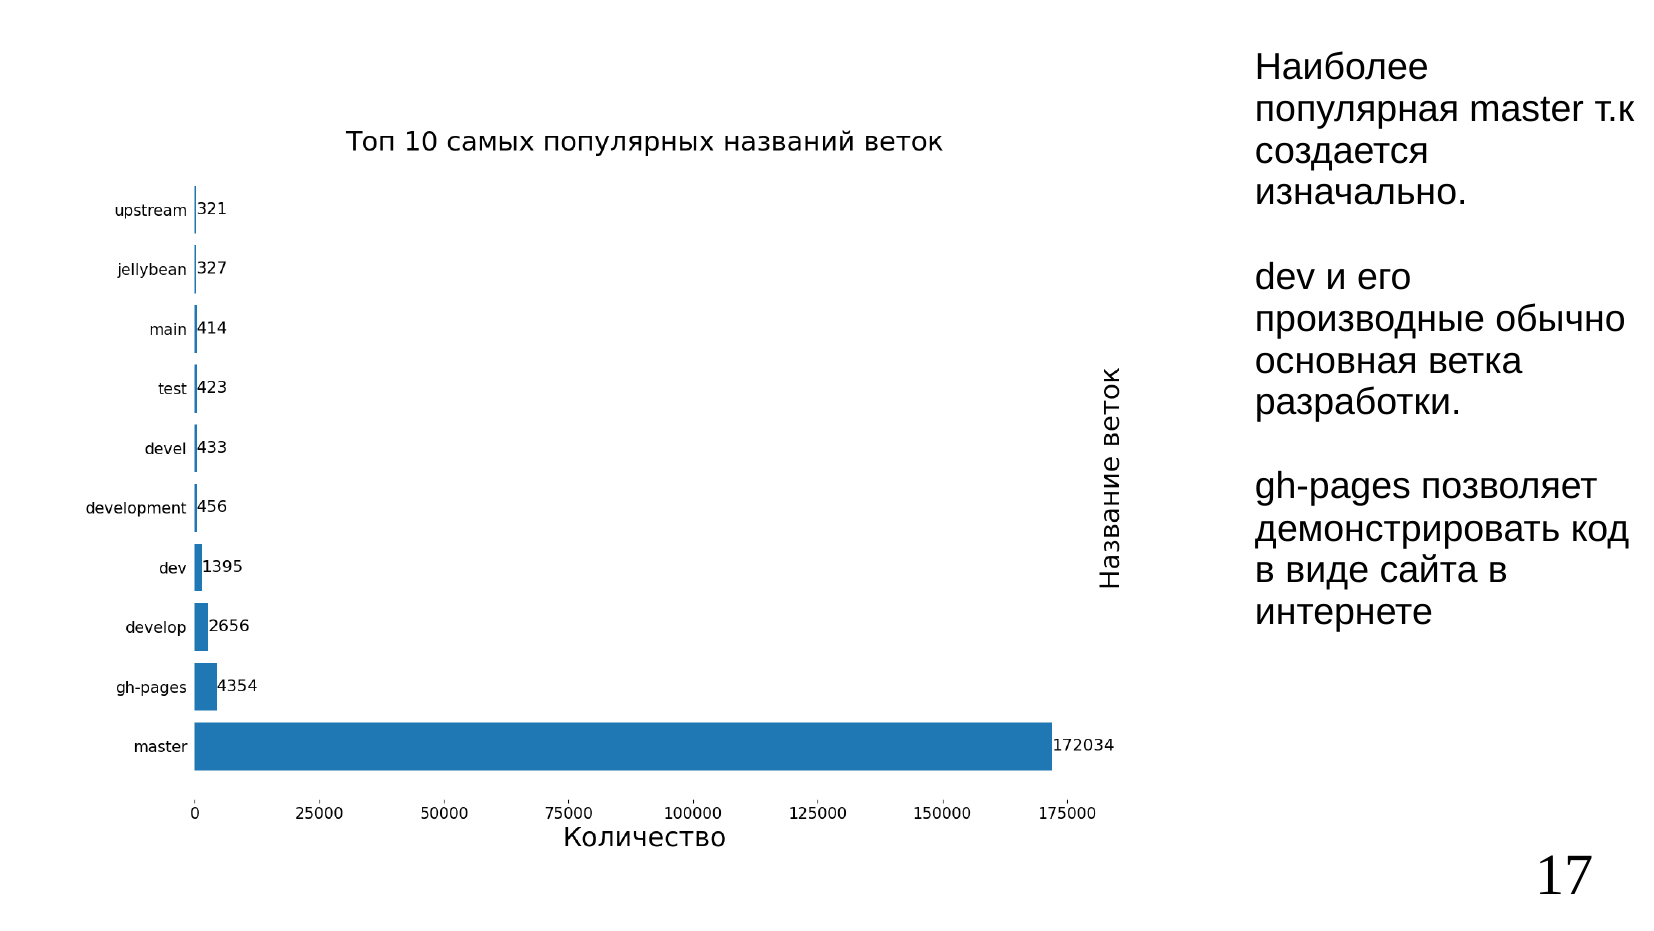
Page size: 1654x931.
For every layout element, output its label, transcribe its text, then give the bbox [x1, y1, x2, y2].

picture [49, 56, 1211, 891]
title <number> [1181, 797, 1654, 931]
text_box Наиболее популярная master т.к создается изначально. dev и его производные обычно основная ветка разработки. gh-pages позволяет демонстрировать код в виде сайта в интернете [1240, 37, 1654, 641]
